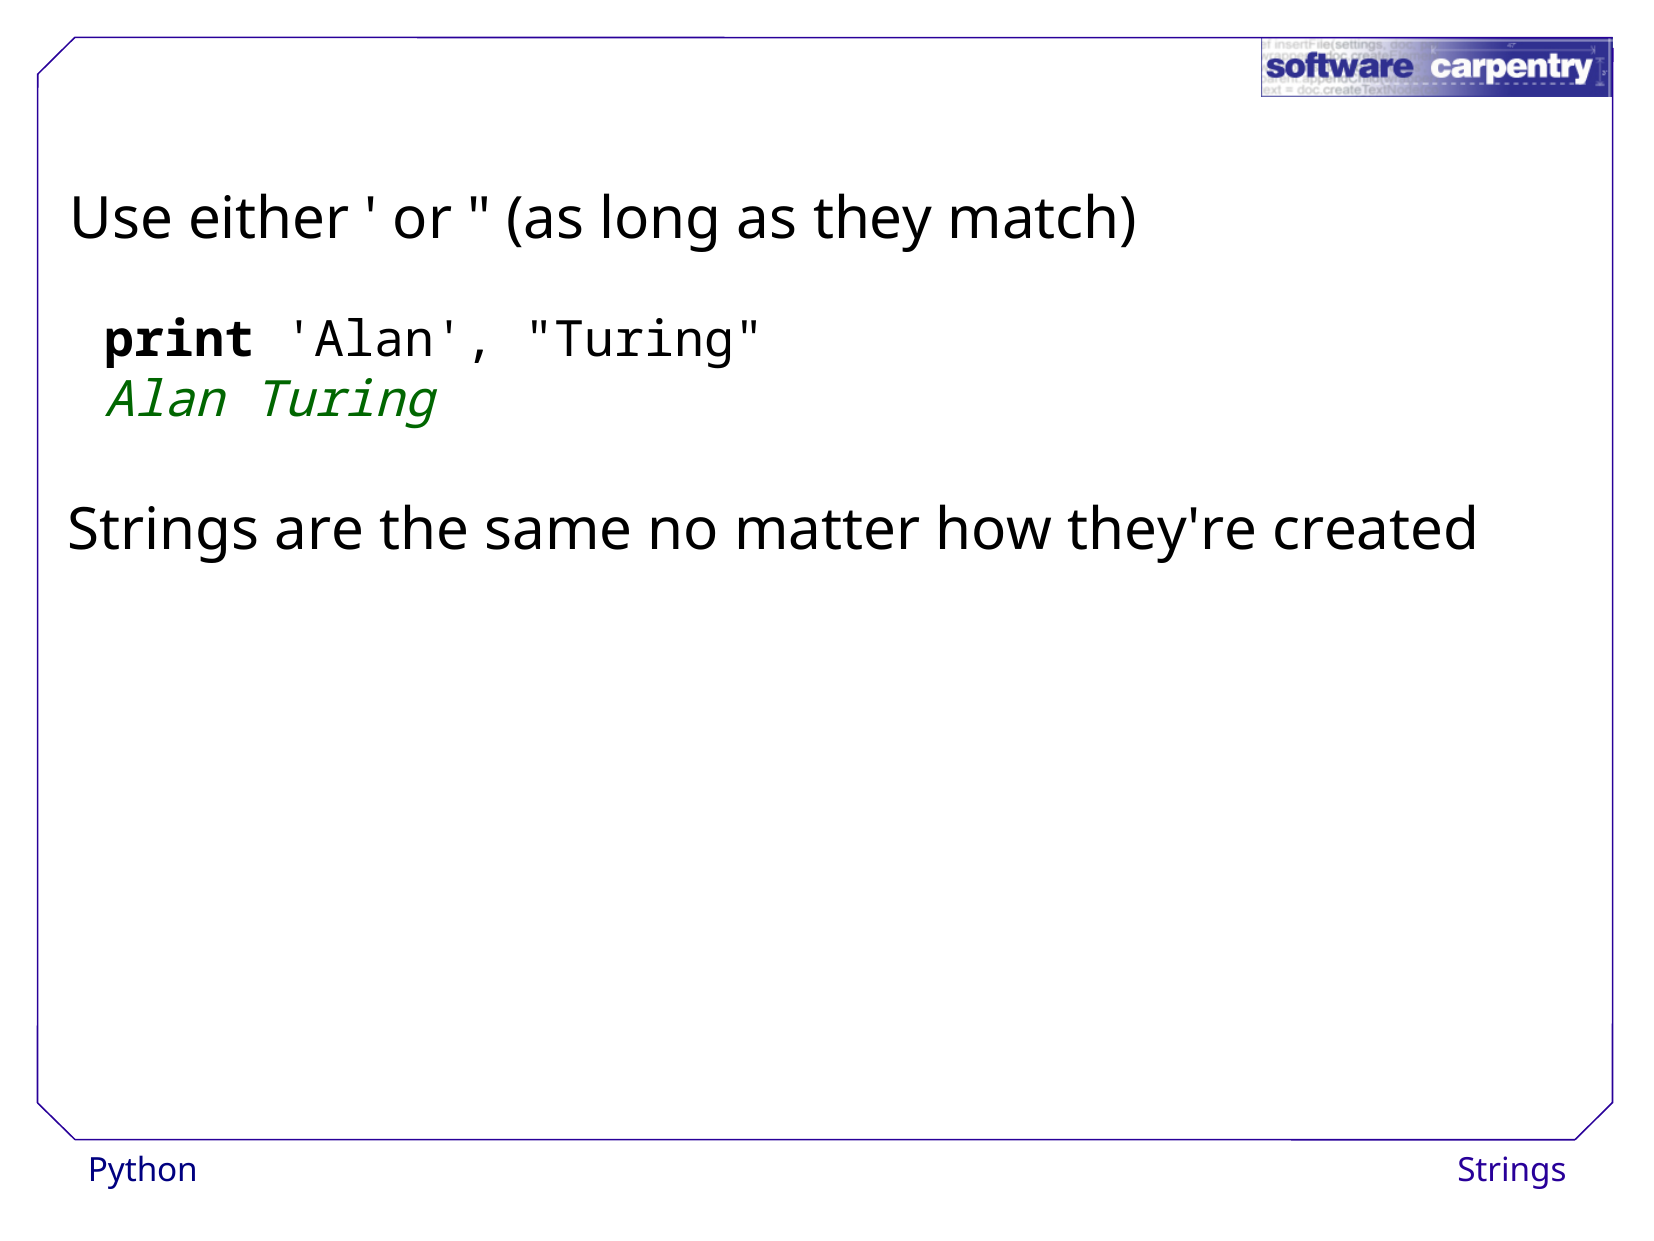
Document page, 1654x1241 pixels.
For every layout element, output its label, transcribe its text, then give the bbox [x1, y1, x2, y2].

text_box Use either ' or " (as long as they match) [54, 138, 1303, 259]
text_box print 'Alan', "Turing" Alan Turing [89, 298, 1593, 448]
picture [1261, 39, 1613, 97]
text_box Strings are the same no matter how they're created [52, 448, 1644, 570]
